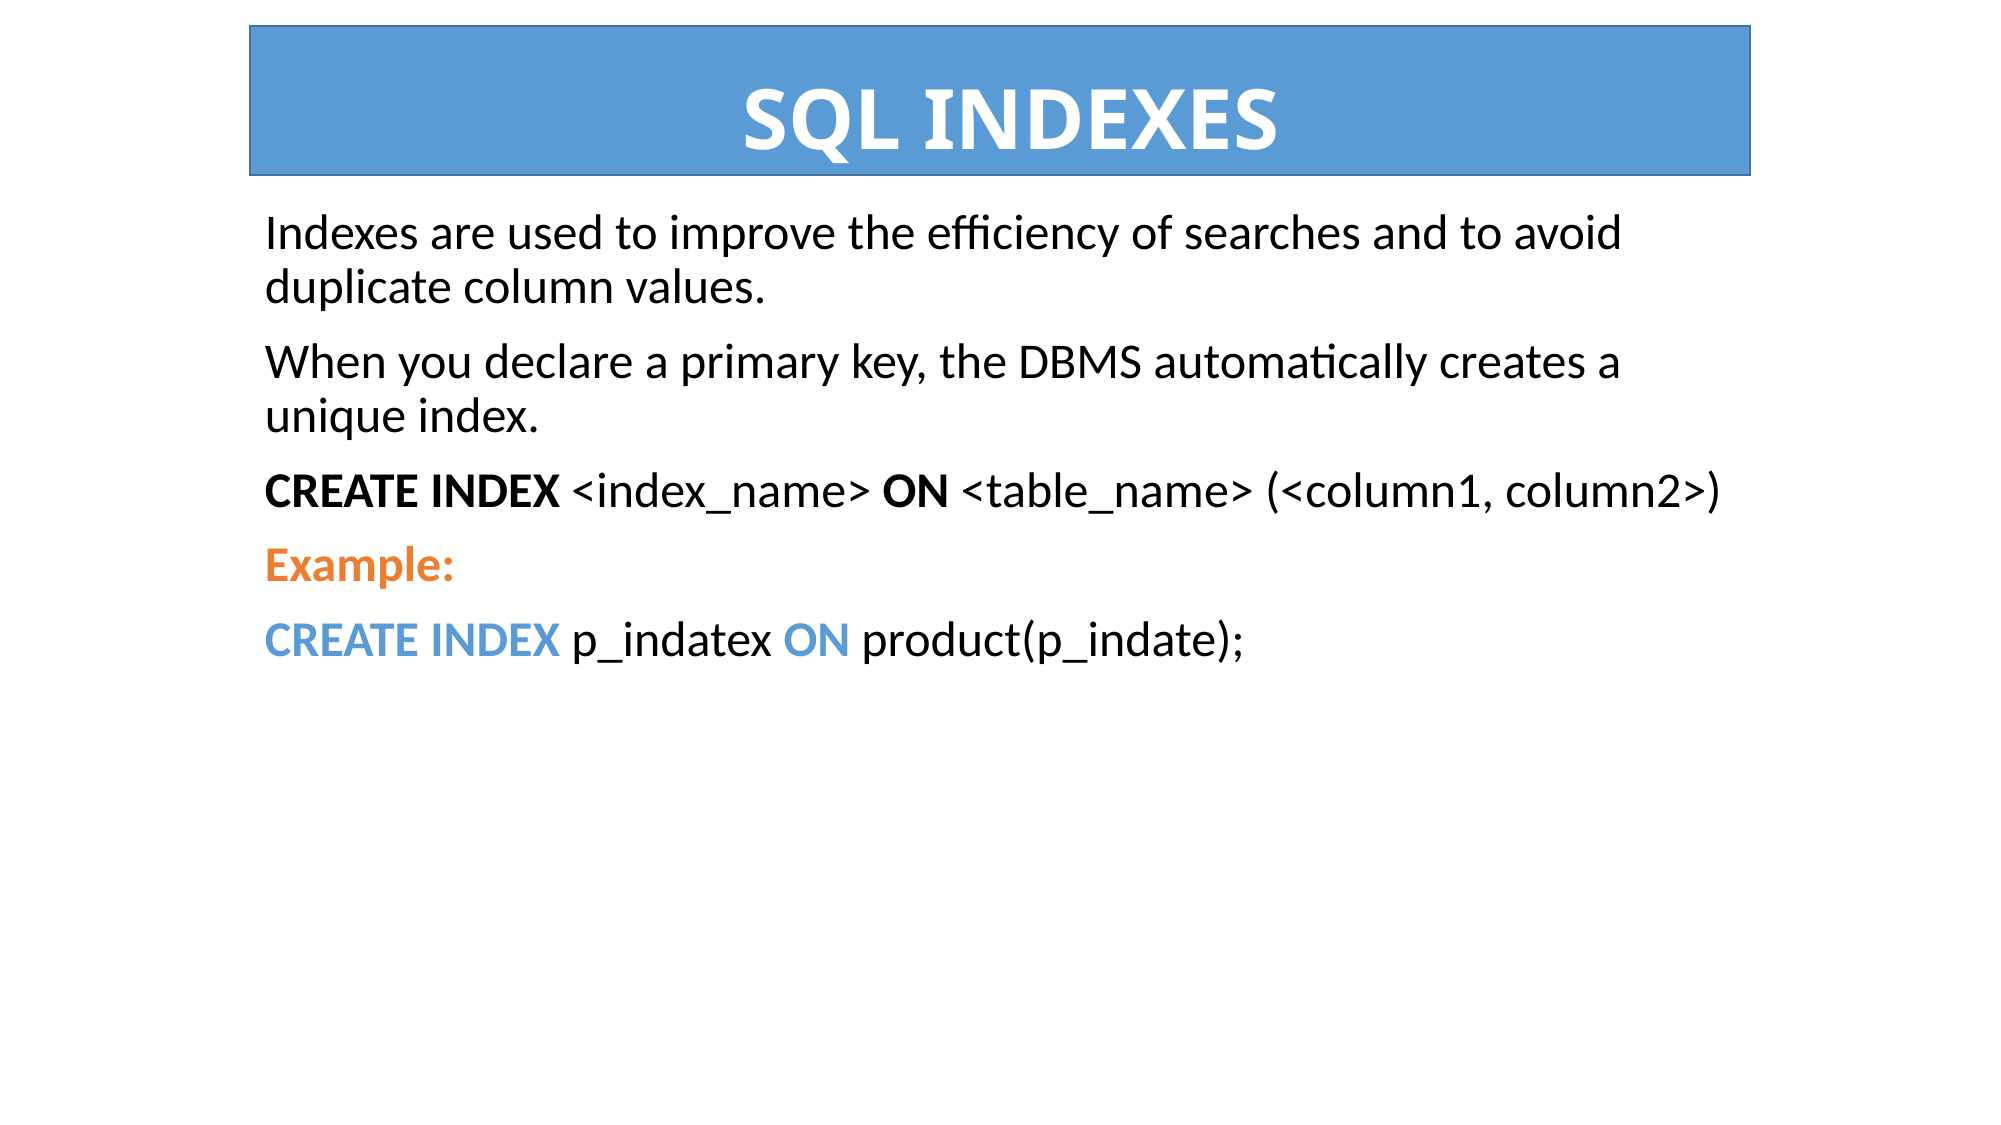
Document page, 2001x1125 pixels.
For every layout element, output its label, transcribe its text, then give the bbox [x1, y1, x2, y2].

title SQL INDEXES [249, 26, 1750, 176]
subtitle Indexes are used to improve the efficiency of searches and to avoid duplicate column values. When you declare a primary key, the DBMS automatically creates a unique index. CREATE INDEX <index_name> ON <table_name> (<column1, column2>) Example: CREATE INDEX p_indatex ON product(p_indate); [249, 198, 1750, 883]
